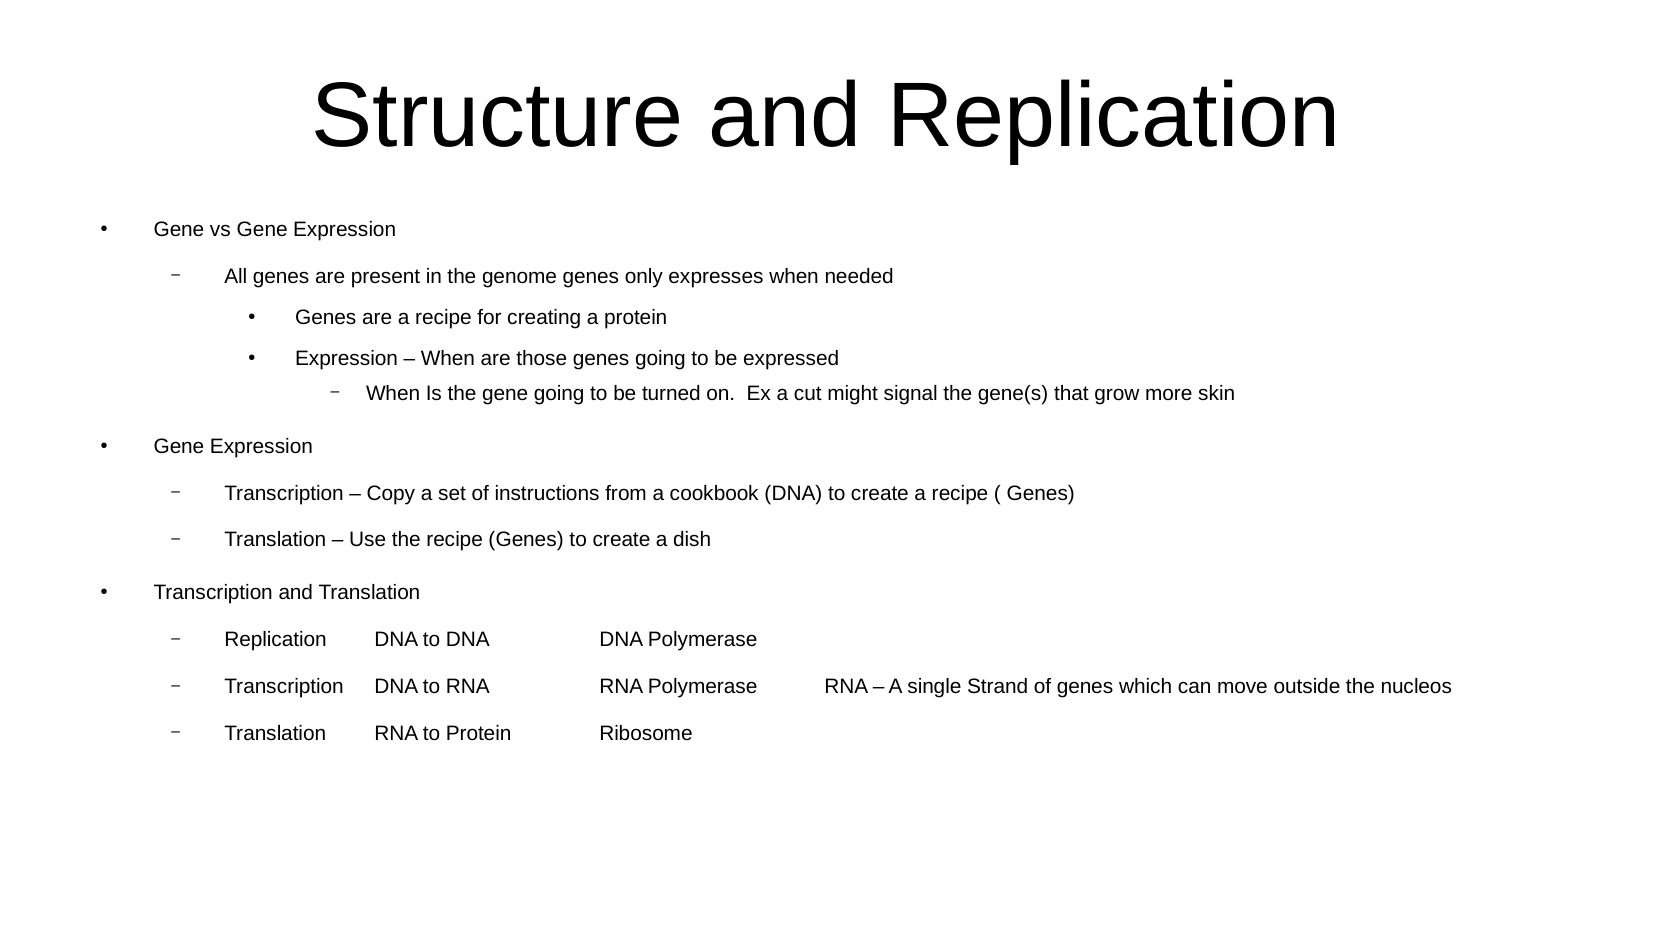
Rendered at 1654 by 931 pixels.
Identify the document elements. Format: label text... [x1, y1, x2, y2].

list Gene vs Gene Expression All genes are present in the genome genes only expresses when needed Genes are a recipe for creating a protein Expression – When are those genes going to be expressed When Is the gene going to be turned on. Ex a cut might signal the gene(s) that grow more skin Gene Expression Transcription – Copy a set of instructions from a cookbook (DNA) to create a recipe ( Genes) Translation – Use the recipe (Genes) to create a dish Transcription and Translation Replication DNA to DNA DNA Polymerase Transcription DNA to RNA RNA Polymerase RNA – A single Strand of genes which can move outside the nucleos Translation RNA to Protein Ribosome [82, 217, 1621, 916]
title Structure and Replication [82, 37, 1571, 193]
